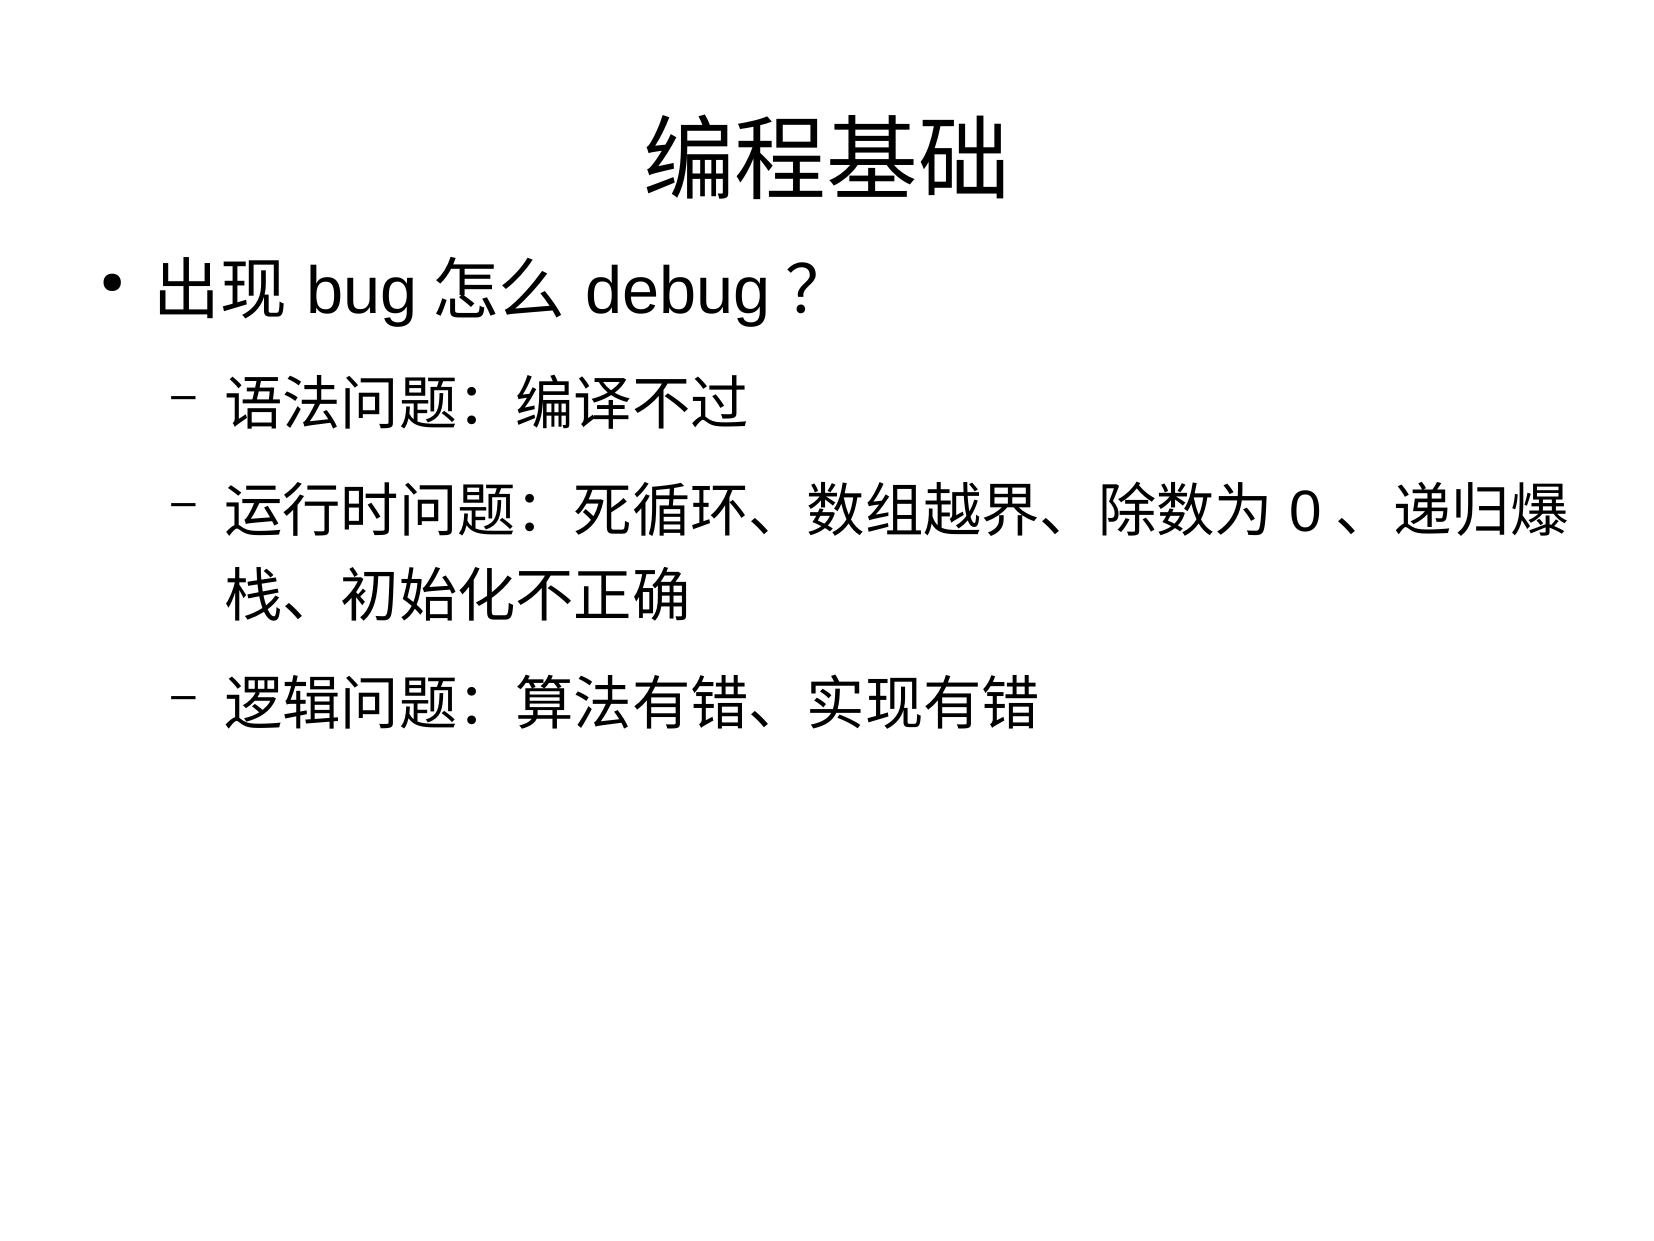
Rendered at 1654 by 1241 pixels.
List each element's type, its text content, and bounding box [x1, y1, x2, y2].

title 编程基础 [82, 49, 1571, 236]
list 出现bug怎么debug？ 语法问题：编译不过 运行时问题：死循环、数组越界、除数为0、递归爆栈、初始化不正确 逻辑问题：算法有错、实现有错 [82, 236, 1571, 1193]
